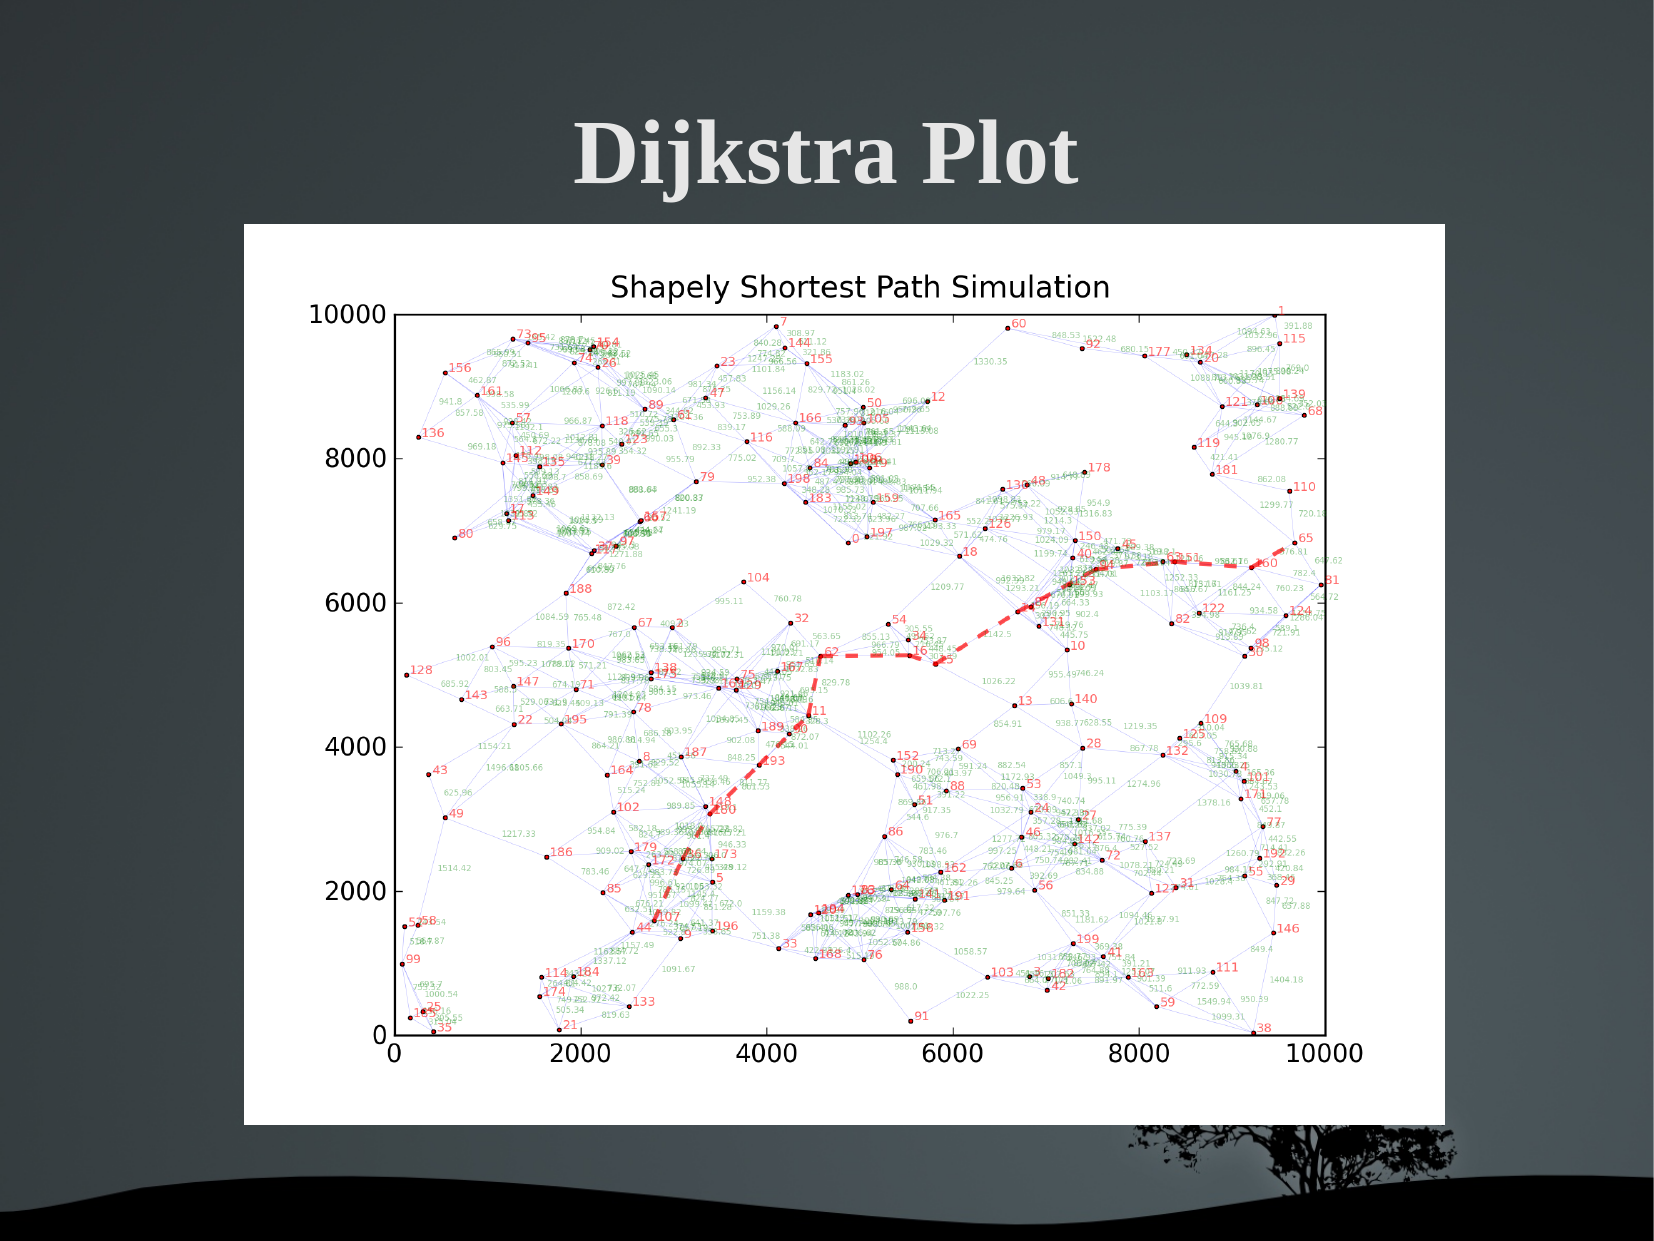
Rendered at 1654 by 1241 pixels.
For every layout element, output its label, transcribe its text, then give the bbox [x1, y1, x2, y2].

picture [0, 0, 1654, 1241]
title Dijkstra Plot [82, 56, 1571, 250]
